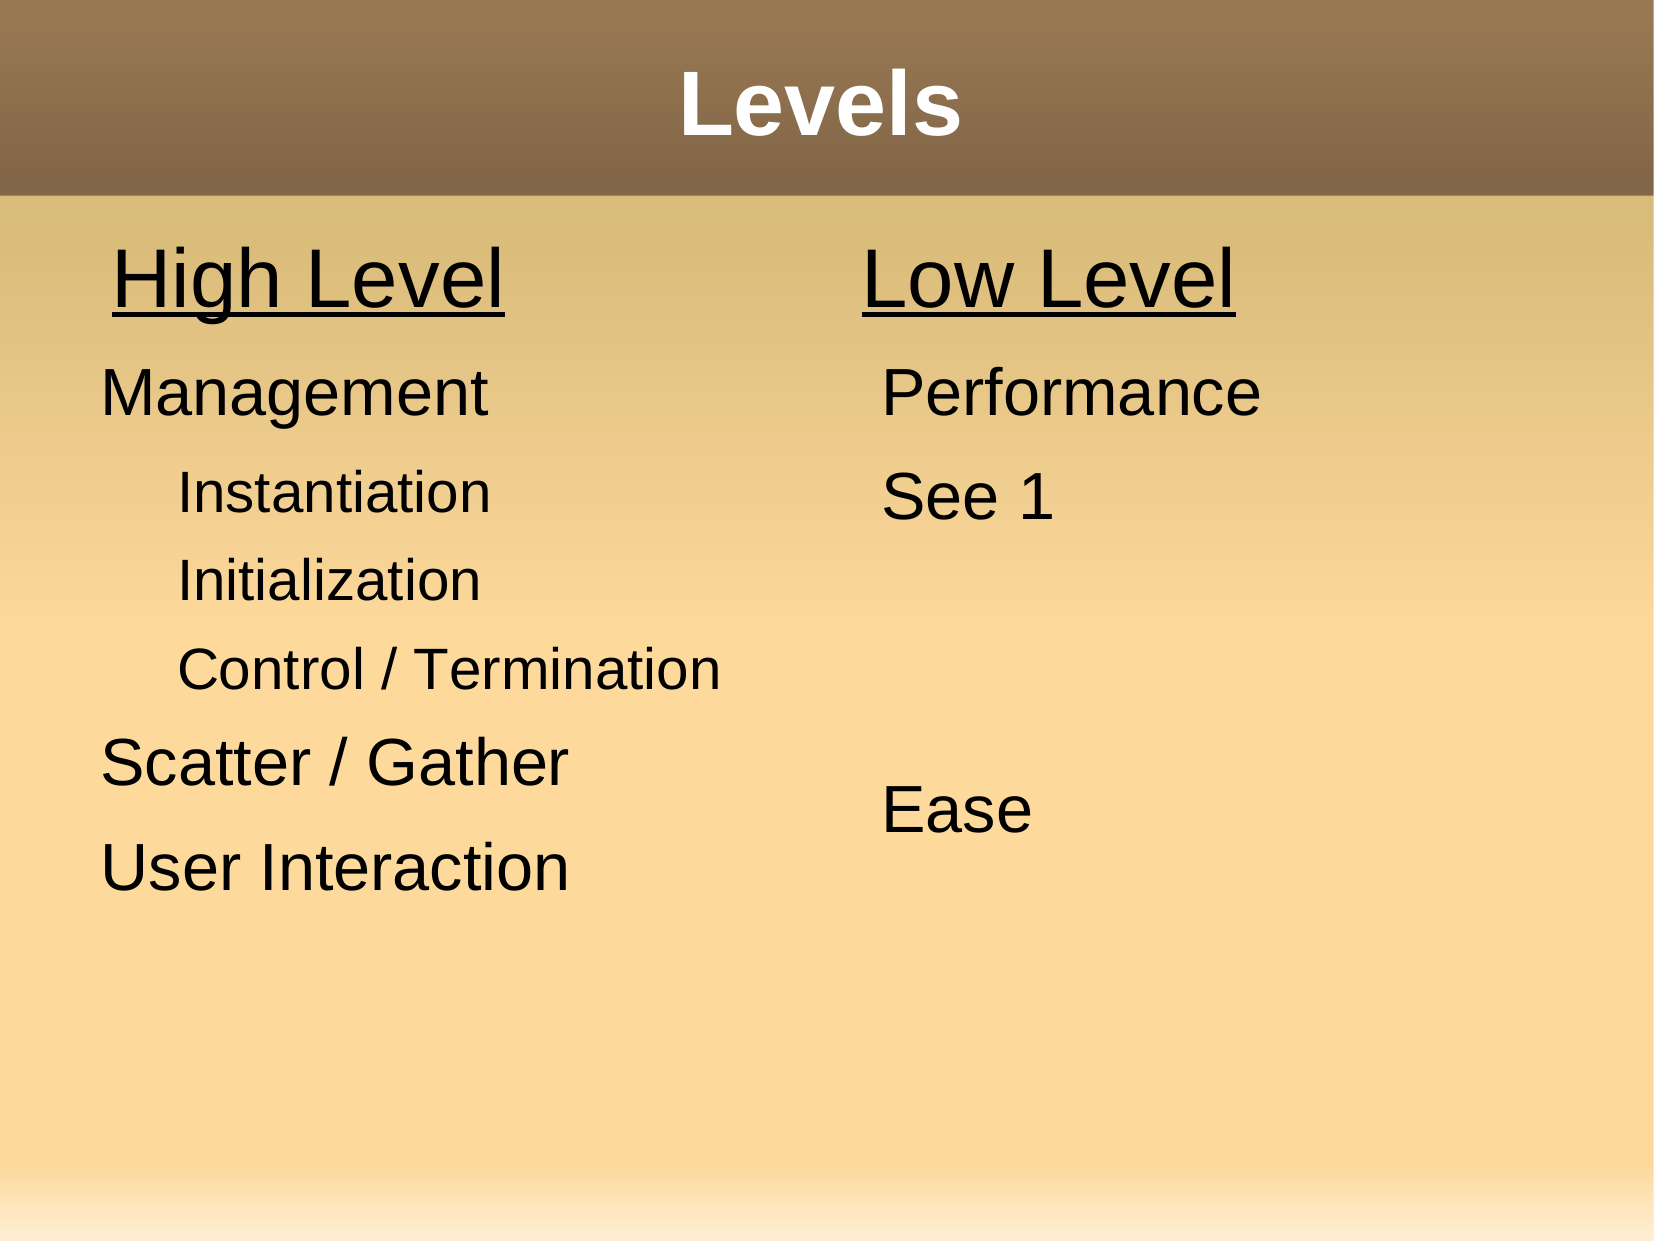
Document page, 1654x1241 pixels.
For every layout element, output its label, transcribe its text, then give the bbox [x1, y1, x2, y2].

list Performance See 1 Ease [845, 355, 1572, 1159]
title Levels [76, 0, 1565, 208]
text_box Low Level [846, 225, 1252, 344]
text_box High Level [96, 225, 520, 344]
picture [0, 0, 1654, 1241]
list Management Instantiation Initialization Control / Termination Scatter / Gather User Interaction [82, 355, 809, 1174]
